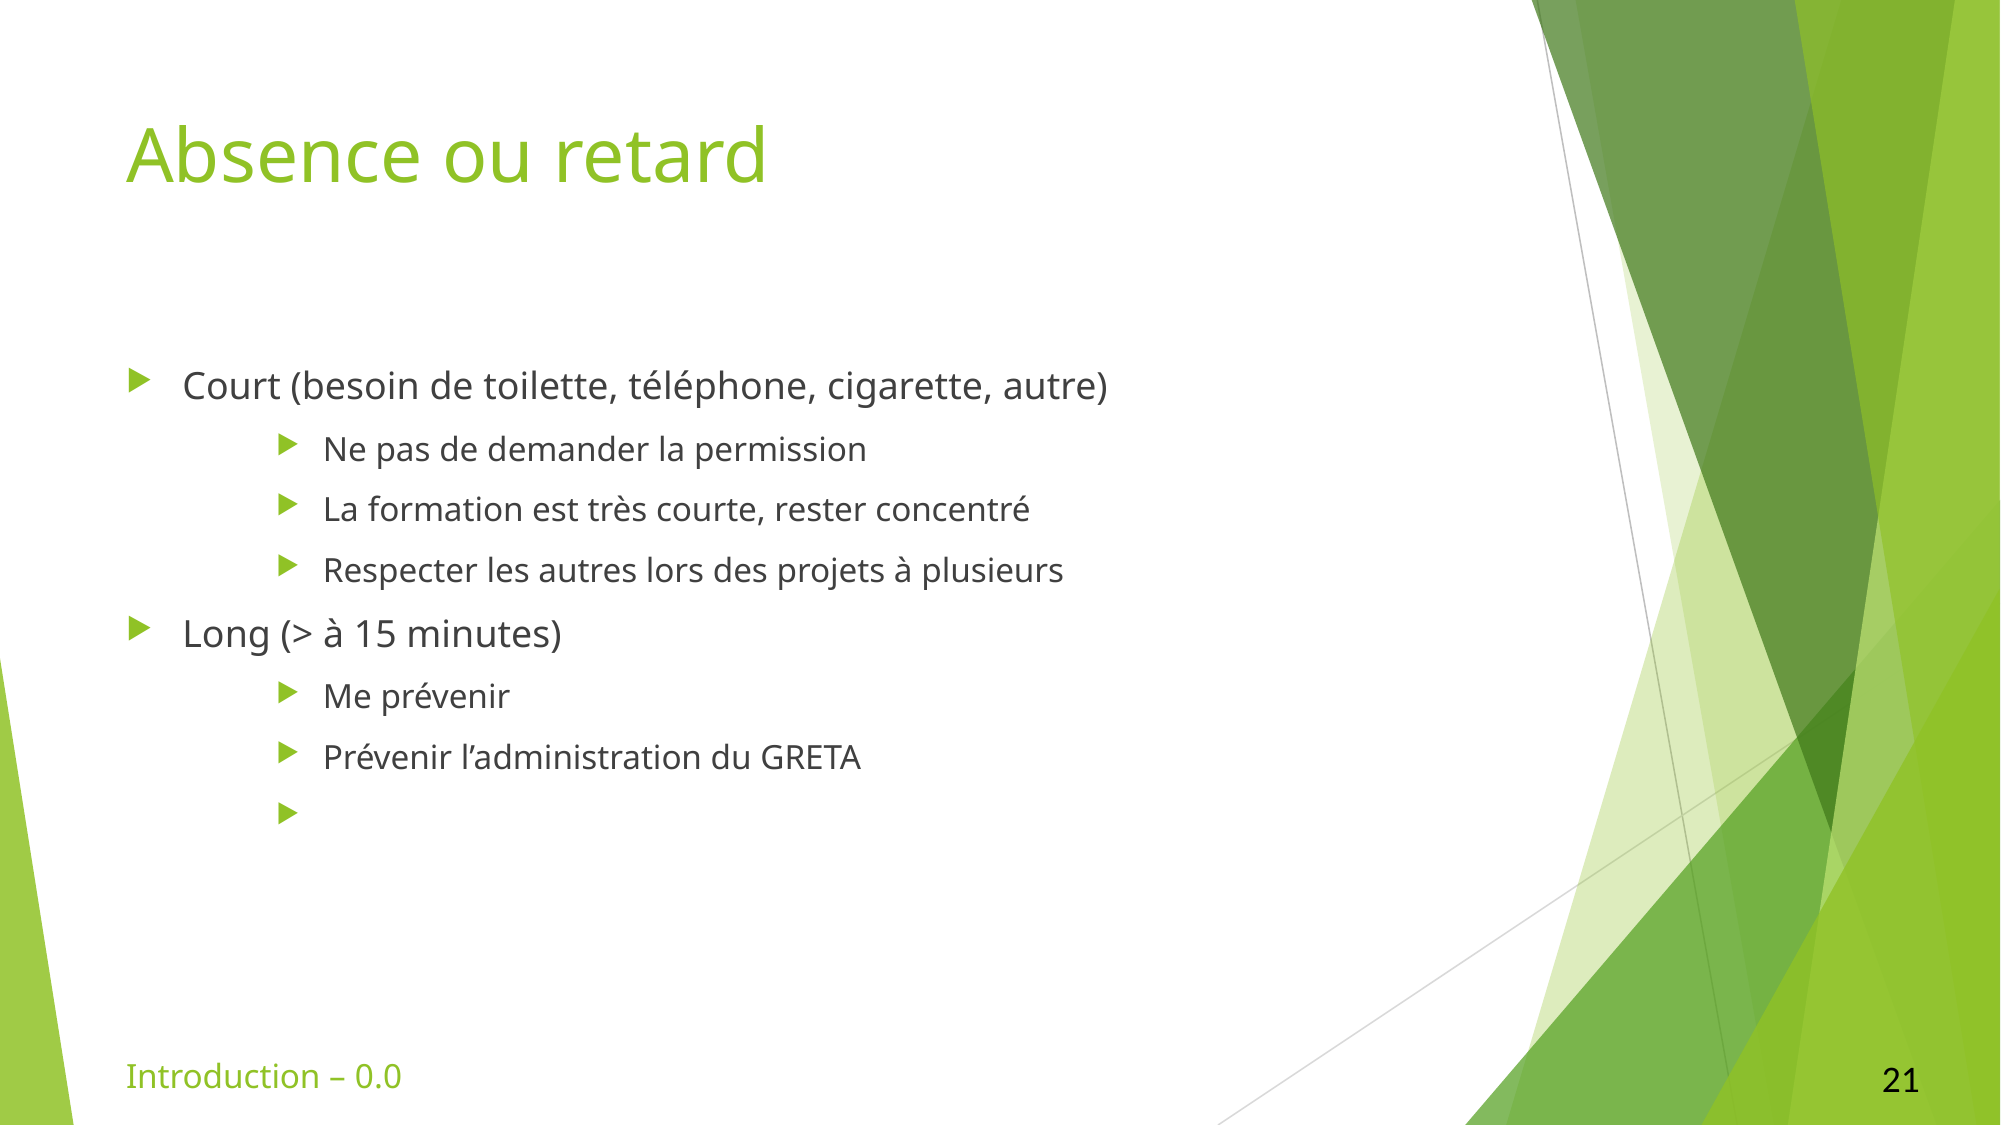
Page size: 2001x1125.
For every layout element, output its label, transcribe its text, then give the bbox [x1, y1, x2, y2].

text_box Introduction – 0.0 [111, 1047, 1094, 1109]
list Court (besoin de toilette, téléphone, cigarette, autre) Ne pas de demander la permission La formation est très courte, rester concentré Respecter les autres lors des projets à plusieurs Long (> à 15 minutes) Me prévenir Prévenir l’administration du GRETA [111, 354, 1522, 992]
title Absence ou retard [111, 99, 1522, 317]
text_box 20 [1866, 1047, 1979, 1108]
